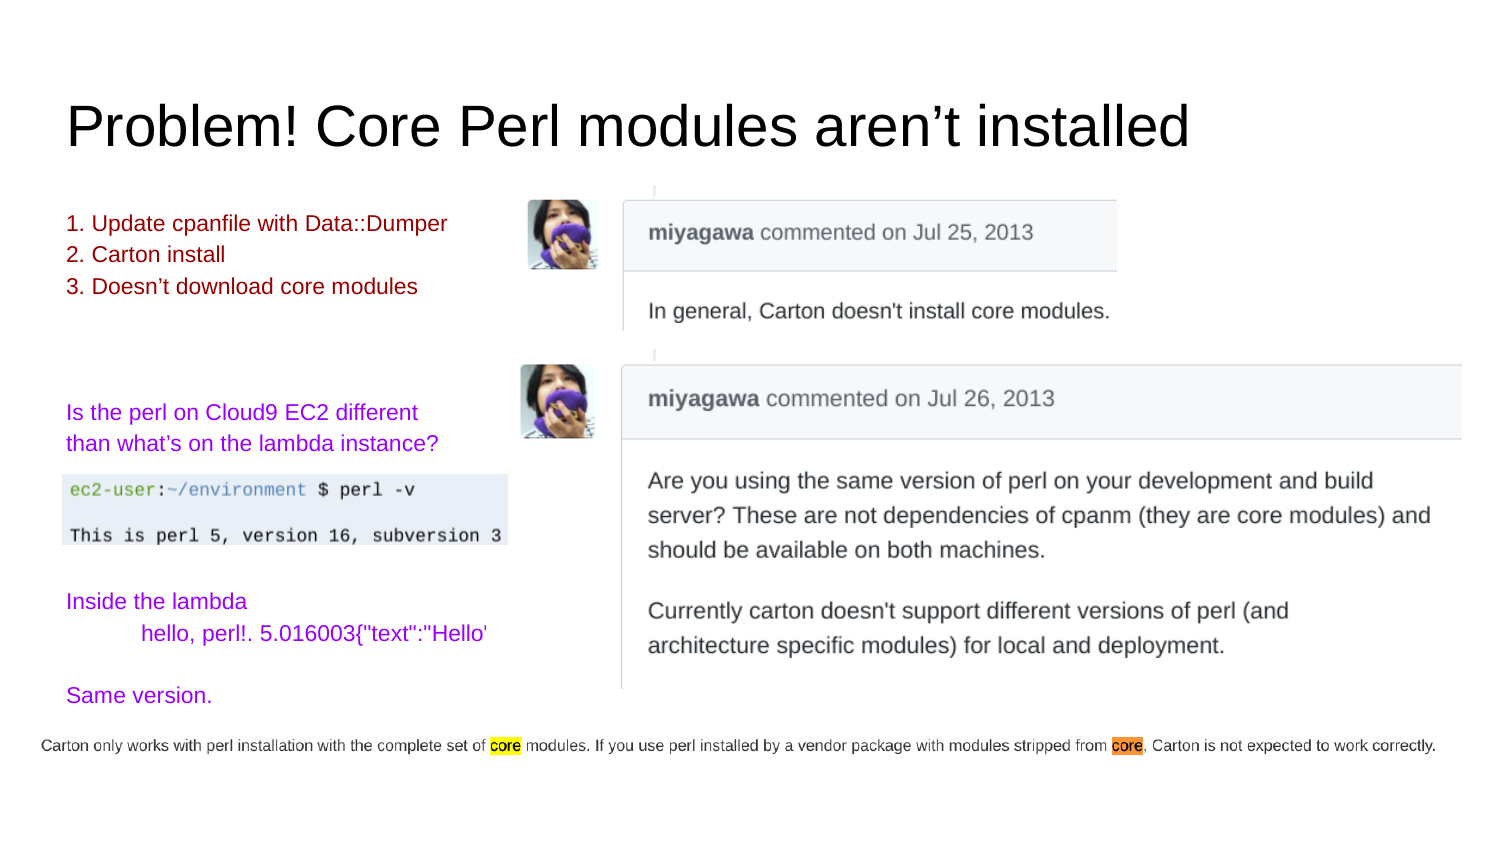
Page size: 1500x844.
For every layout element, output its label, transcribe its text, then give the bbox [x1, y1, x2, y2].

list 1. Update cpanfile with Data::Dumper 2. Carton install 3. Doesn’t download core modules Is the perl on Cloud9 EC2 different than what’s on the lambda instance? Inside the lambda hello, perl!. 5.016003{"text":"Hello"} Same version. [51, 189, 1449, 750]
title Problem! Core Perl modules aren’t installed [51, 72, 1449, 167]
picture [495, 185, 1117, 331]
picture [37, 726, 1444, 761]
picture [62, 349, 1462, 689]
